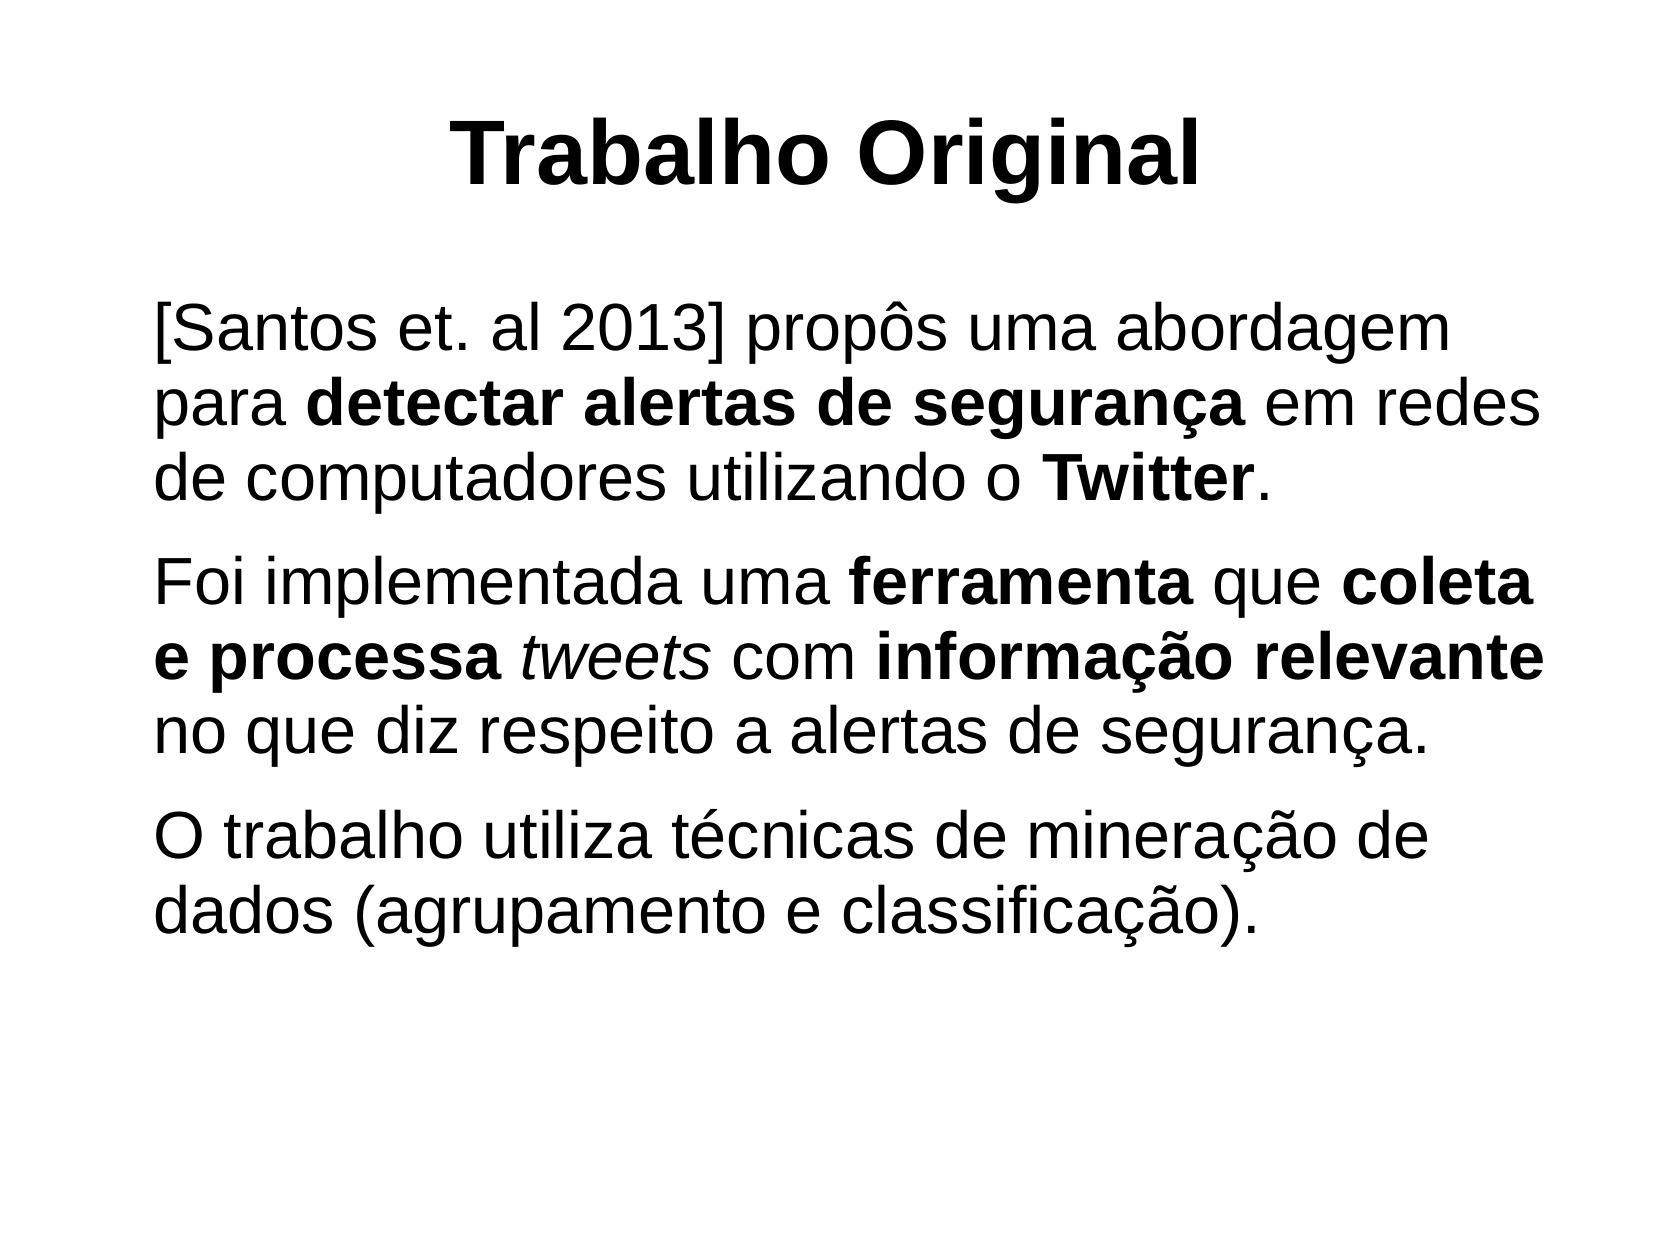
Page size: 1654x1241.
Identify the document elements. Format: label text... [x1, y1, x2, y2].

list [Santos et. al 2013] propôs uma abordagem para detectar alertas de segurança em redes de computadores utilizando o Twitter. Foi implementada uma ferramenta que coleta e processa tweets com informação relevante no que diz respeito a alertas de segurança. O trabalho utiliza técnicas de mineração de dados (agrupamento e classificação). [82, 290, 1571, 1010]
title Trabalho Original [82, 49, 1571, 257]
